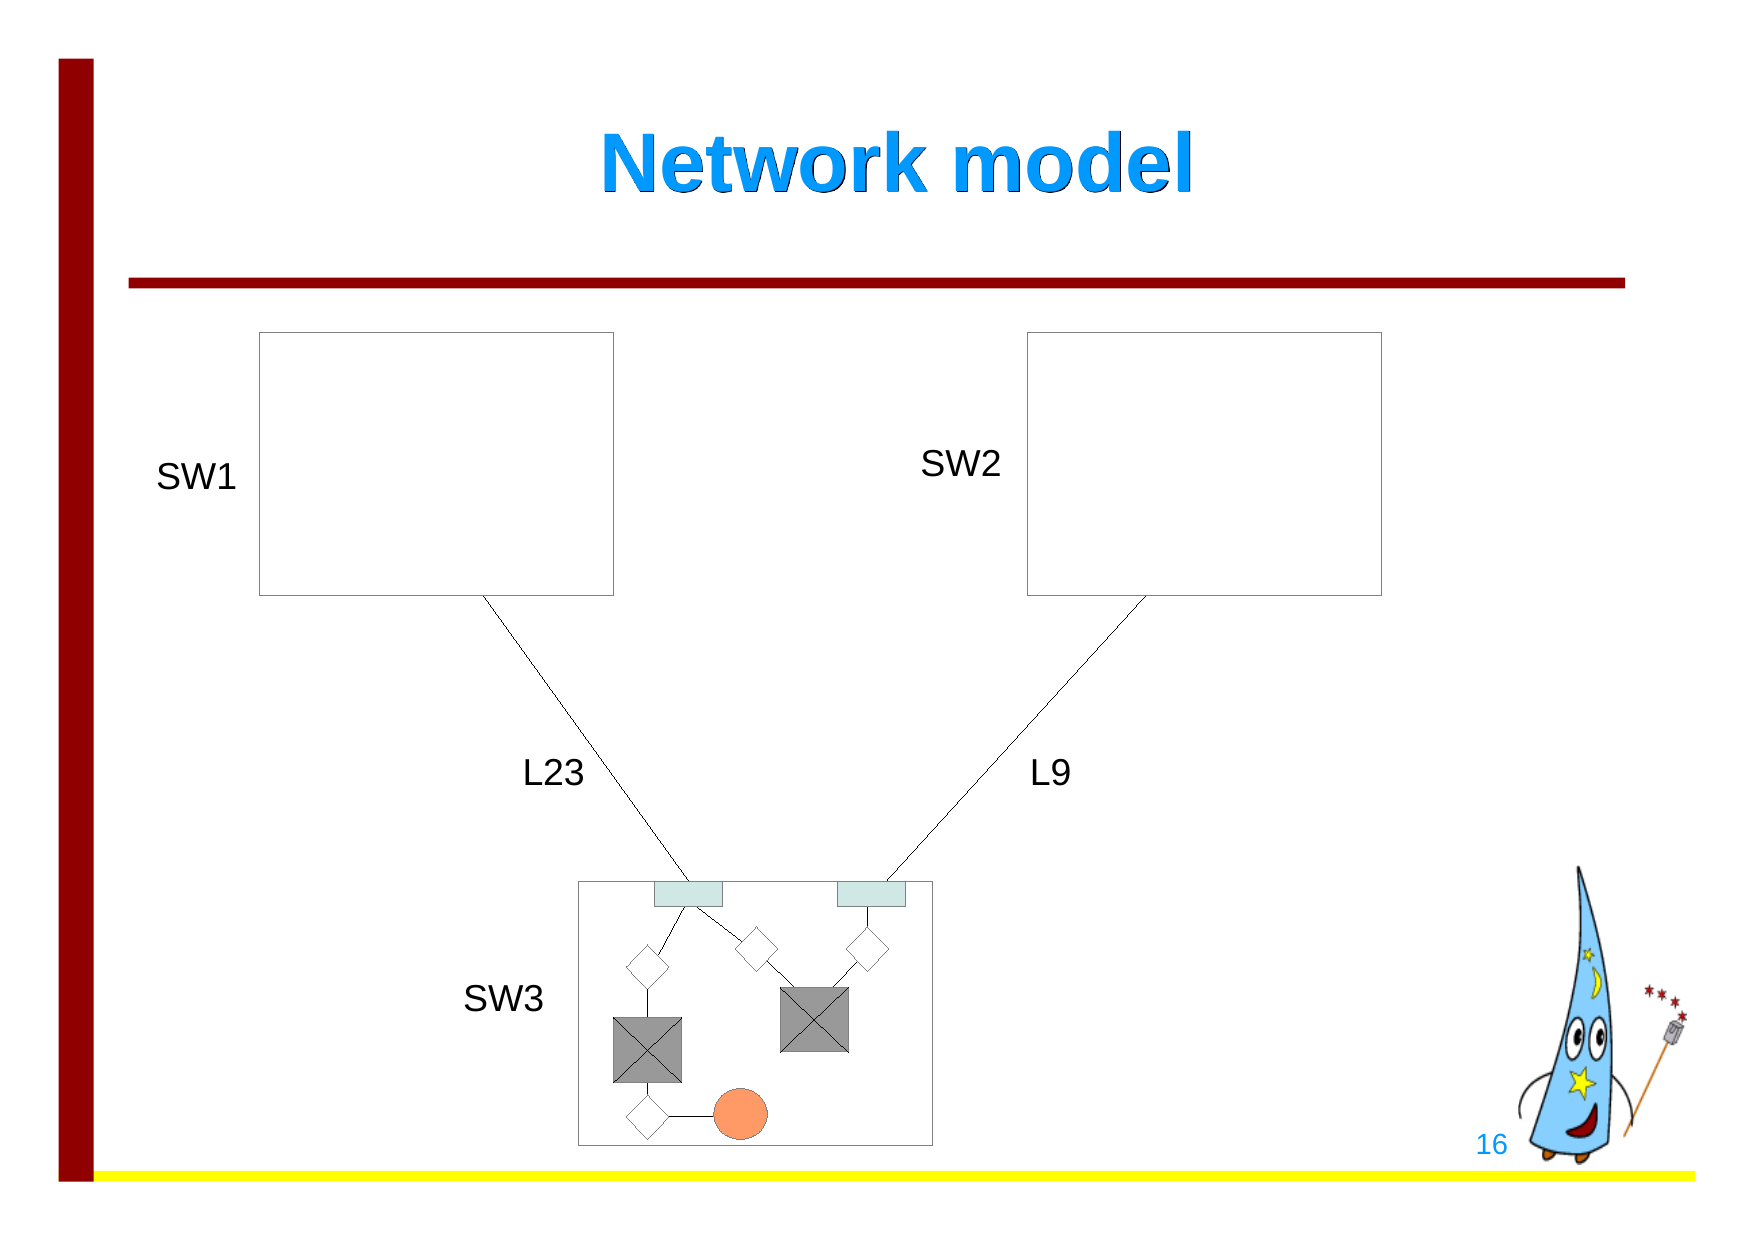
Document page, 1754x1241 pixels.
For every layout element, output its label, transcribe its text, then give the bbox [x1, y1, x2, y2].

text_box [626, 1094, 669, 1140]
text_box [613, 1017, 682, 1083]
text_box [626, 944, 669, 989]
text_box [735, 926, 778, 972]
text_box L9 [1015, 743, 1193, 815]
text_box SW3 [448, 970, 614, 1028]
text_box [846, 926, 889, 972]
text_box L23 [507, 743, 720, 801]
text_box SW1 [141, 448, 295, 506]
picture [1518, 865, 1687, 1165]
text_box [654, 881, 723, 907]
text_box [713, 1088, 768, 1140]
text_box SW2 [905, 434, 1036, 492]
title Network model [152, 74, 1643, 252]
text_box [837, 881, 906, 907]
text_box [780, 987, 849, 1052]
